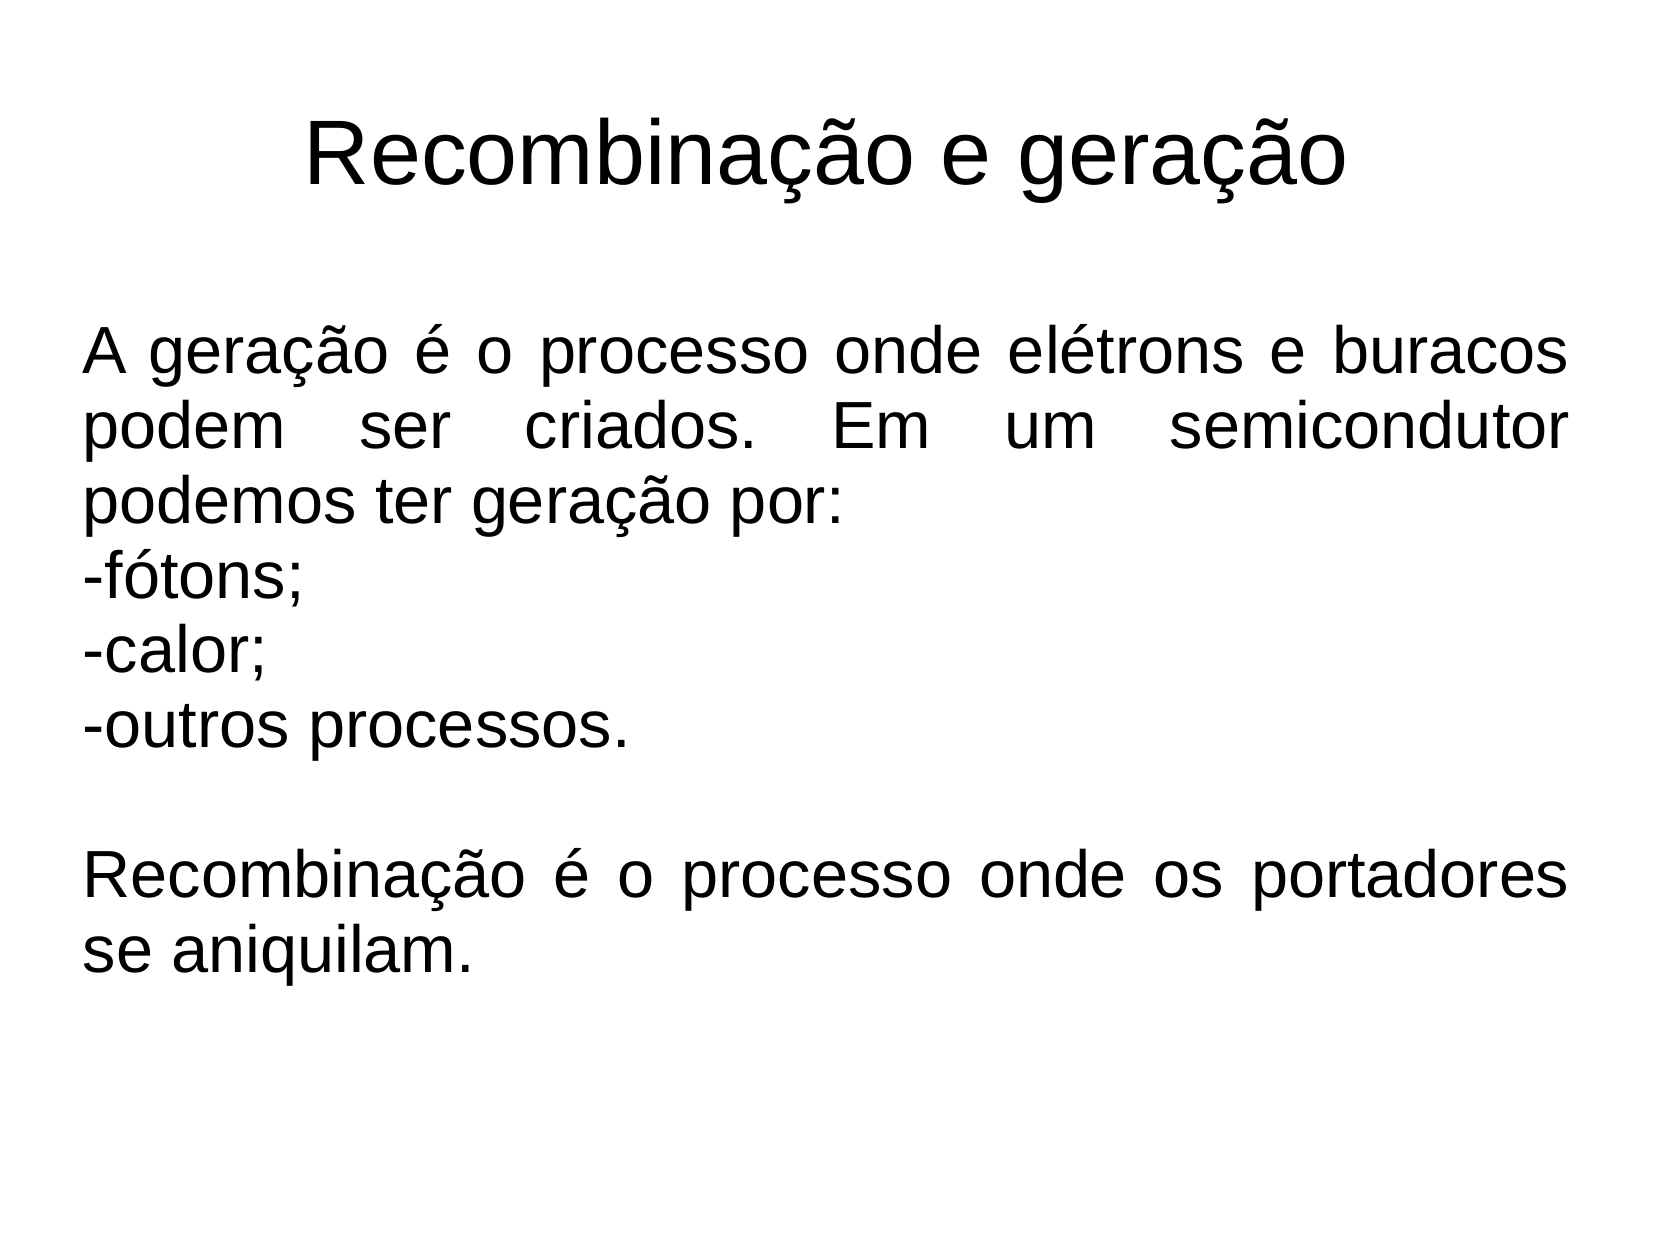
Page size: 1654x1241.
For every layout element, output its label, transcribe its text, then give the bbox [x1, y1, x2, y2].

subtitle A geração é o processo onde elétrons e buracos podem ser criados. Em um semicondutor podemos ter geração por: -fótons; -calor; -outros processos. Recombinação é o processo onde os portadores se aniquilam. [82, 290, 1571, 1010]
title Recombinação e geração [82, 49, 1571, 257]
